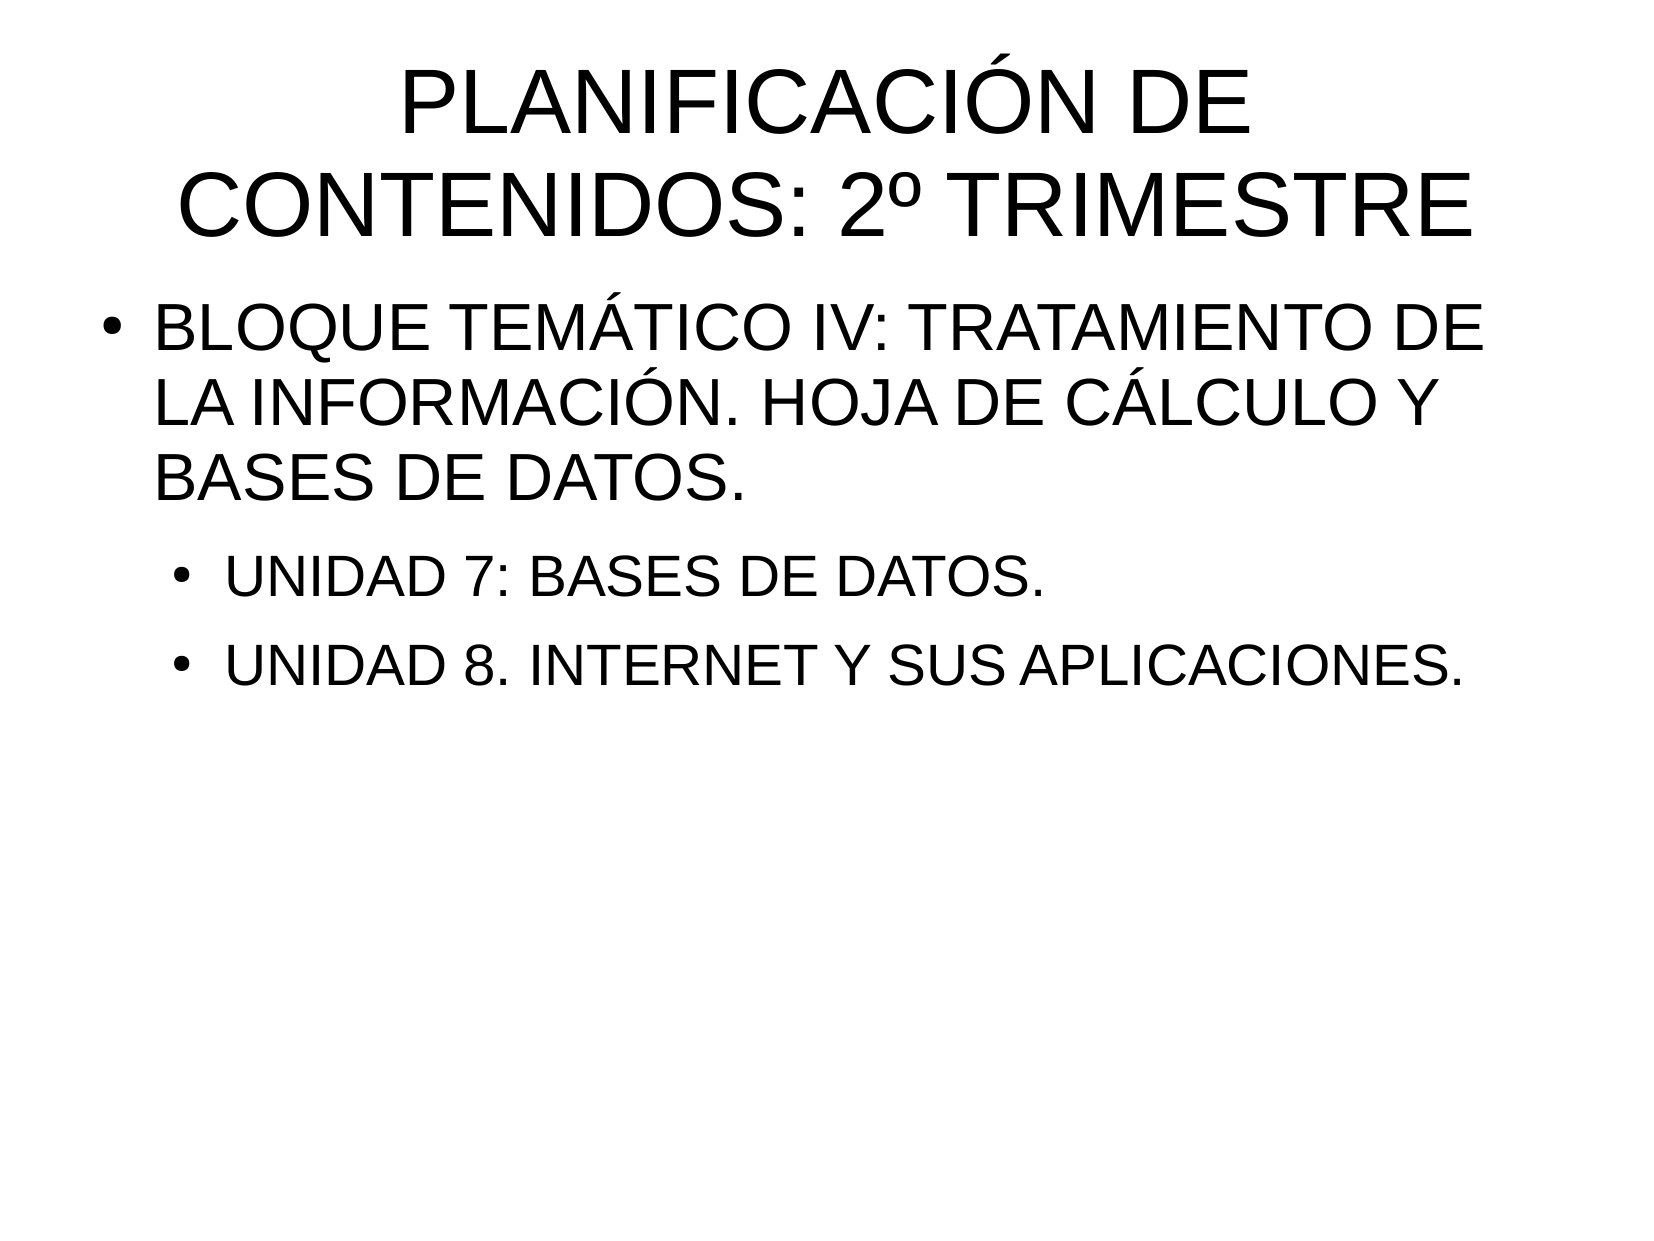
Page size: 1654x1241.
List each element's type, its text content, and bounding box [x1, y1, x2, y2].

list BLOQUE TEMÁTICO IV: TRATAMIENTO DE LA INFORMACIÓN. HOJA DE CÁLCULO Y BASES DE DATOS. UNIDAD 7: BASES DE DATOS. UNIDAD 8. INTERNET Y SUS APLICACIONES. [82, 290, 1571, 1109]
title PLANIFICACIÓN DE CONTENIDOS: 2º TRIMESTRE [82, 50, 1571, 256]
